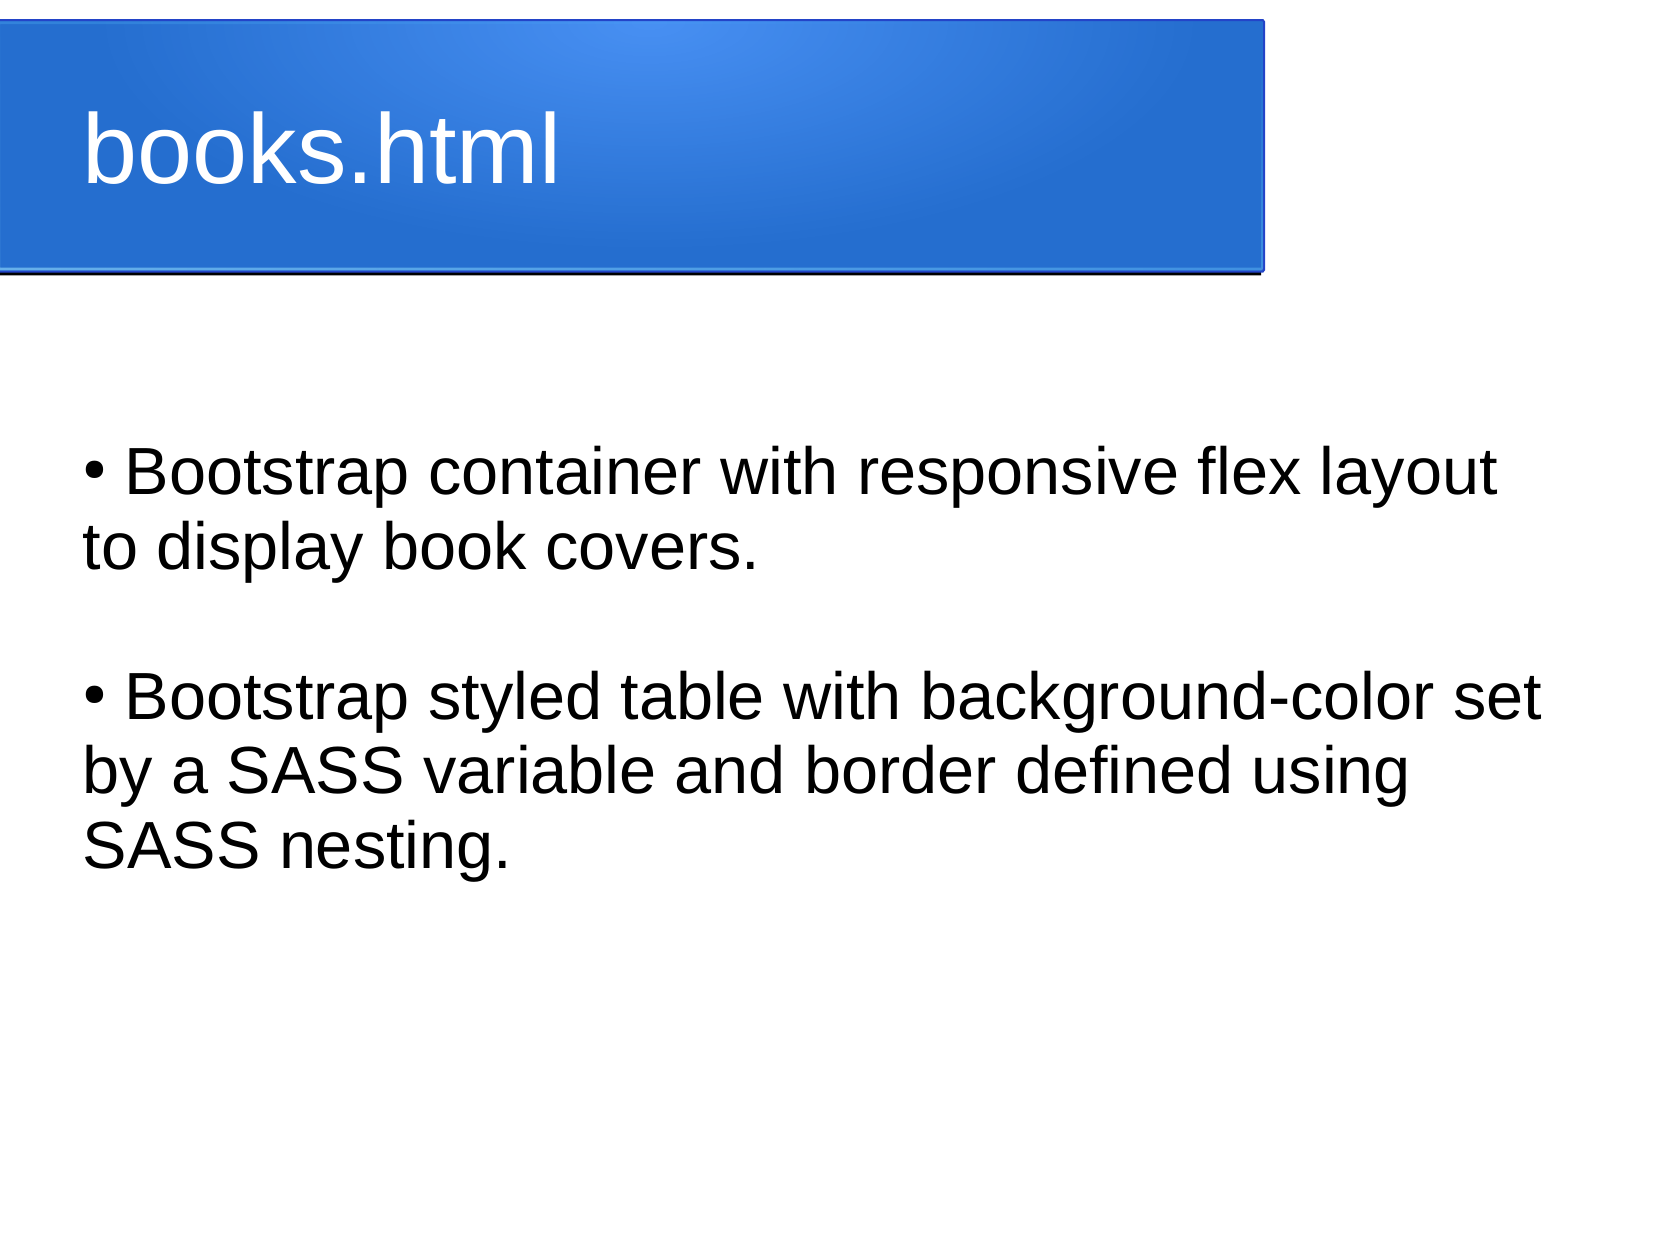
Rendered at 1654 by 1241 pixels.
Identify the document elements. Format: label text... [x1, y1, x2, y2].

title books.html [82, 47, 1235, 252]
subtitle Bootstrap container with responsive flex layout to display book covers. Bootstrap styled table with background-color set by a SASS variable and border defined using SASS nesting. [82, 299, 1571, 1019]
